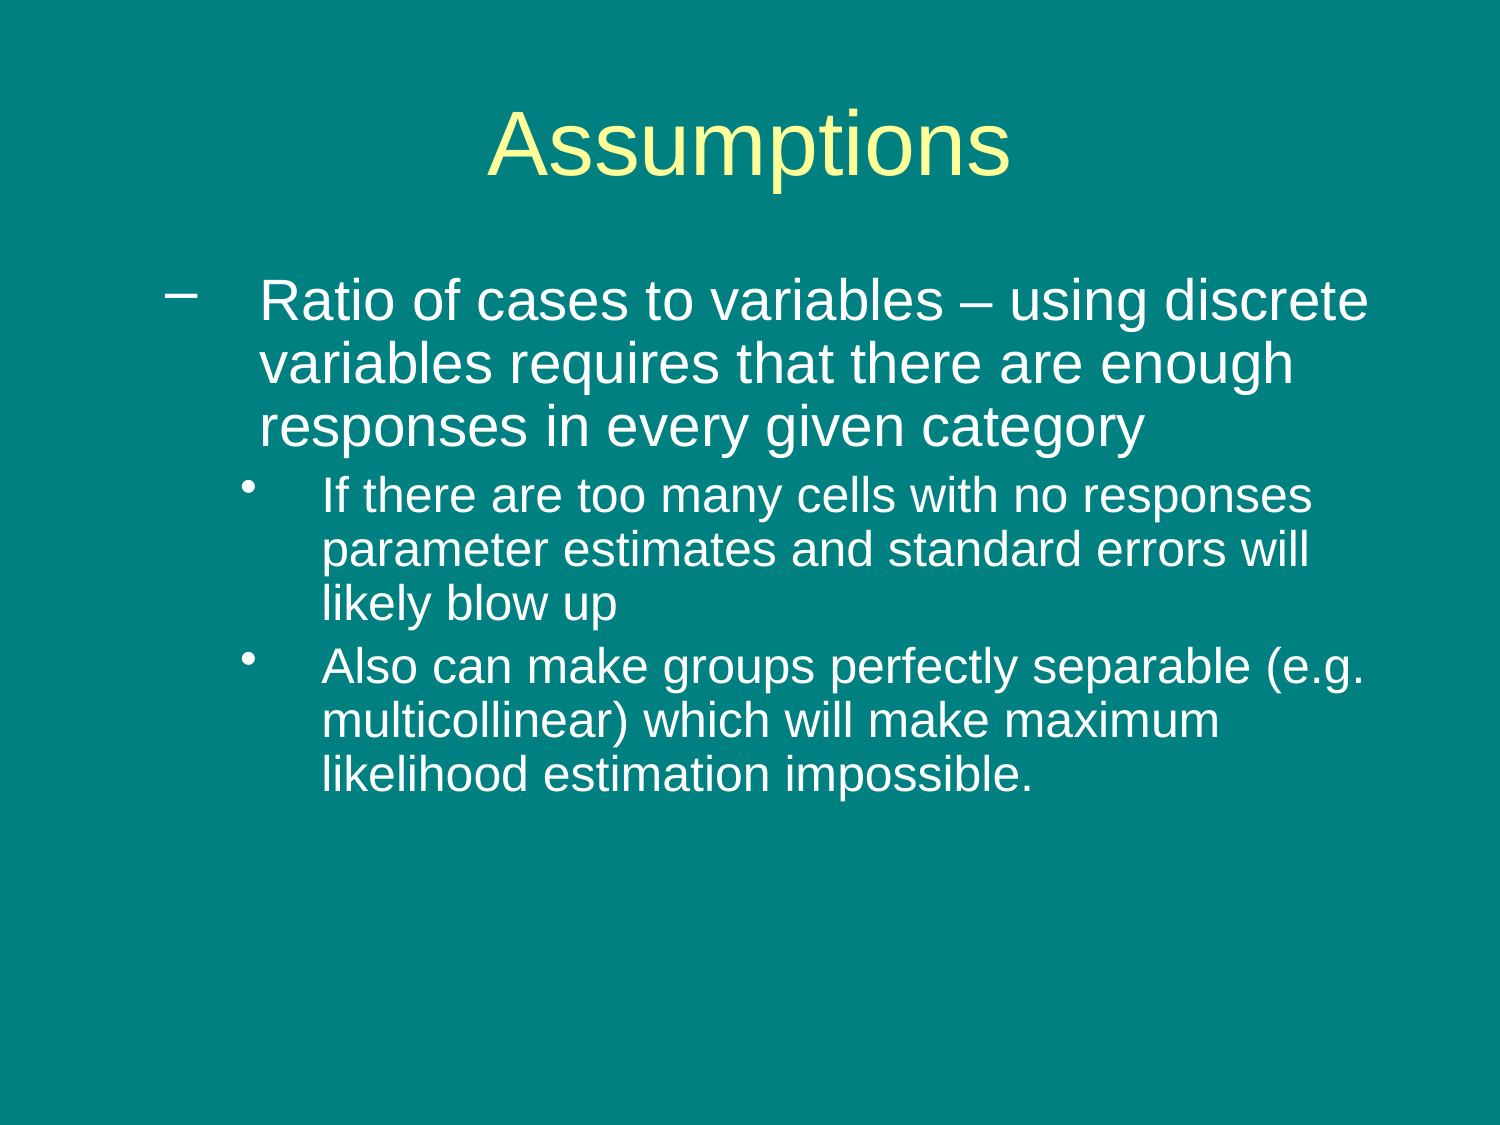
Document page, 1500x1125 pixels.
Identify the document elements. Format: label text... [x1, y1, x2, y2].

list Ratio of cases to variables – using discrete variables requires that there are enough responses in every given category If there are too many cells with no responses parameter estimates and standard errors will likely blow up Also can make groups perfectly separable (e.g. multicollinear) which will make maximum likelihood estimation impossible. [75, 262, 1425, 1005]
title Assumptions [75, 45, 1425, 233]
